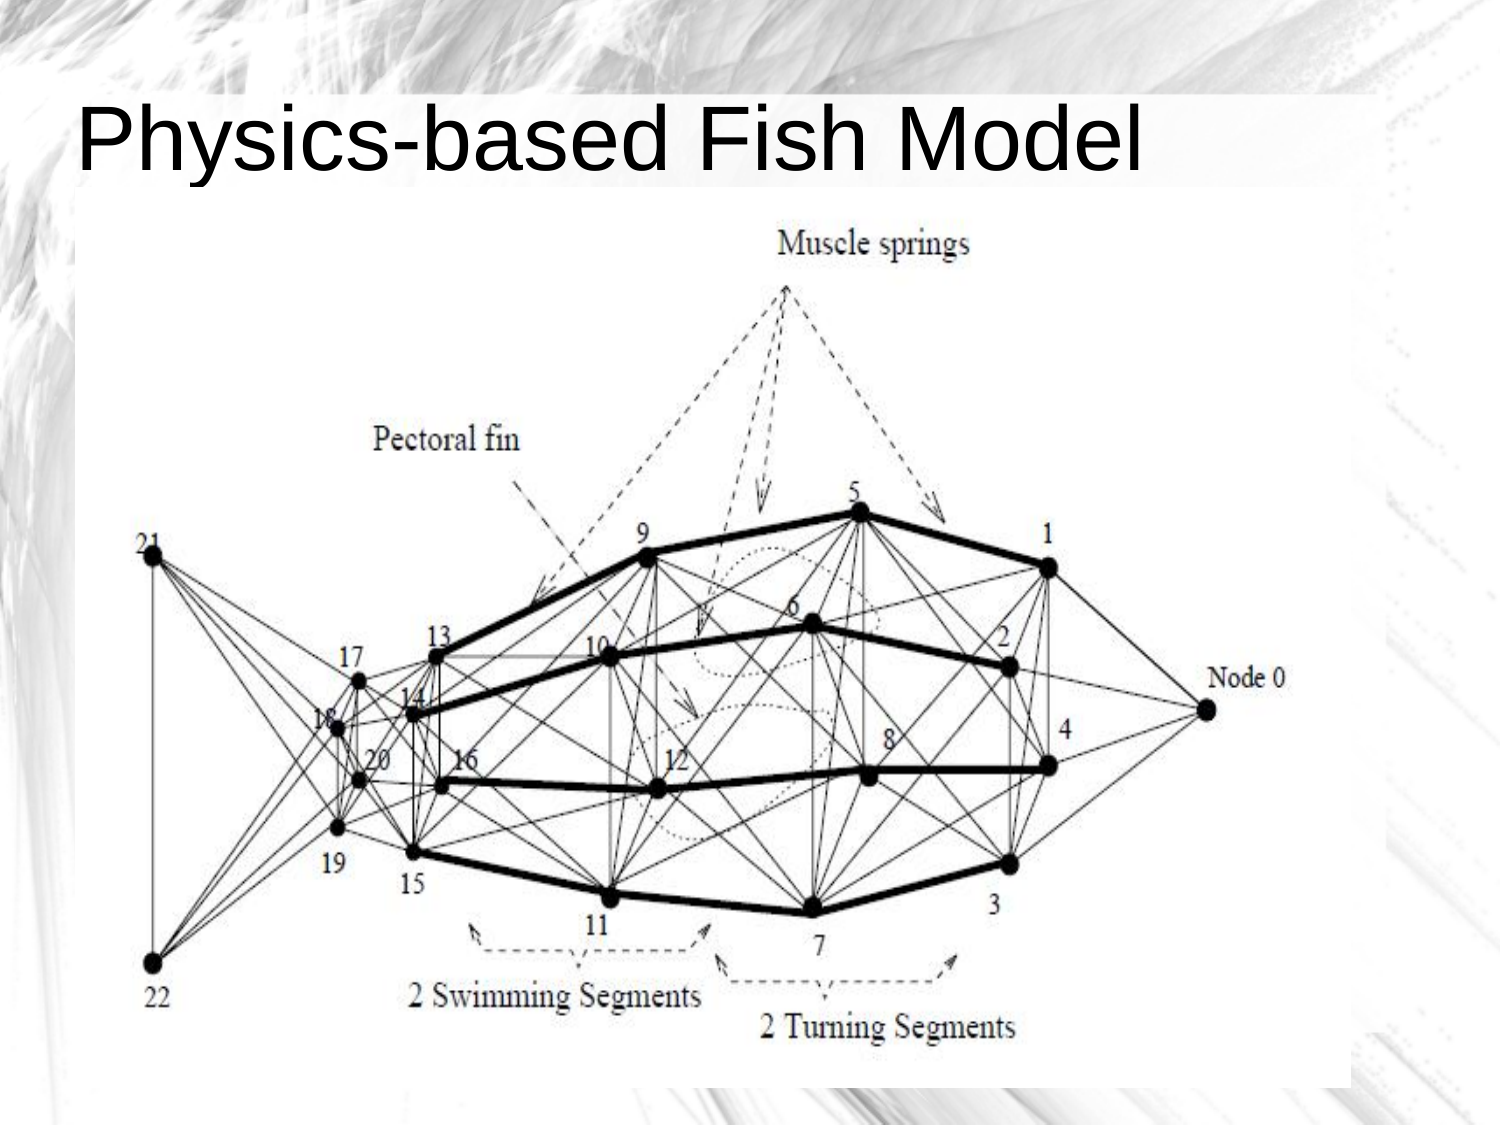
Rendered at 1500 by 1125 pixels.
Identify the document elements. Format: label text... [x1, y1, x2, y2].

picture [0, 0, 1500, 1125]
title Physics-based Fish Model [75, 52, 1313, 187]
